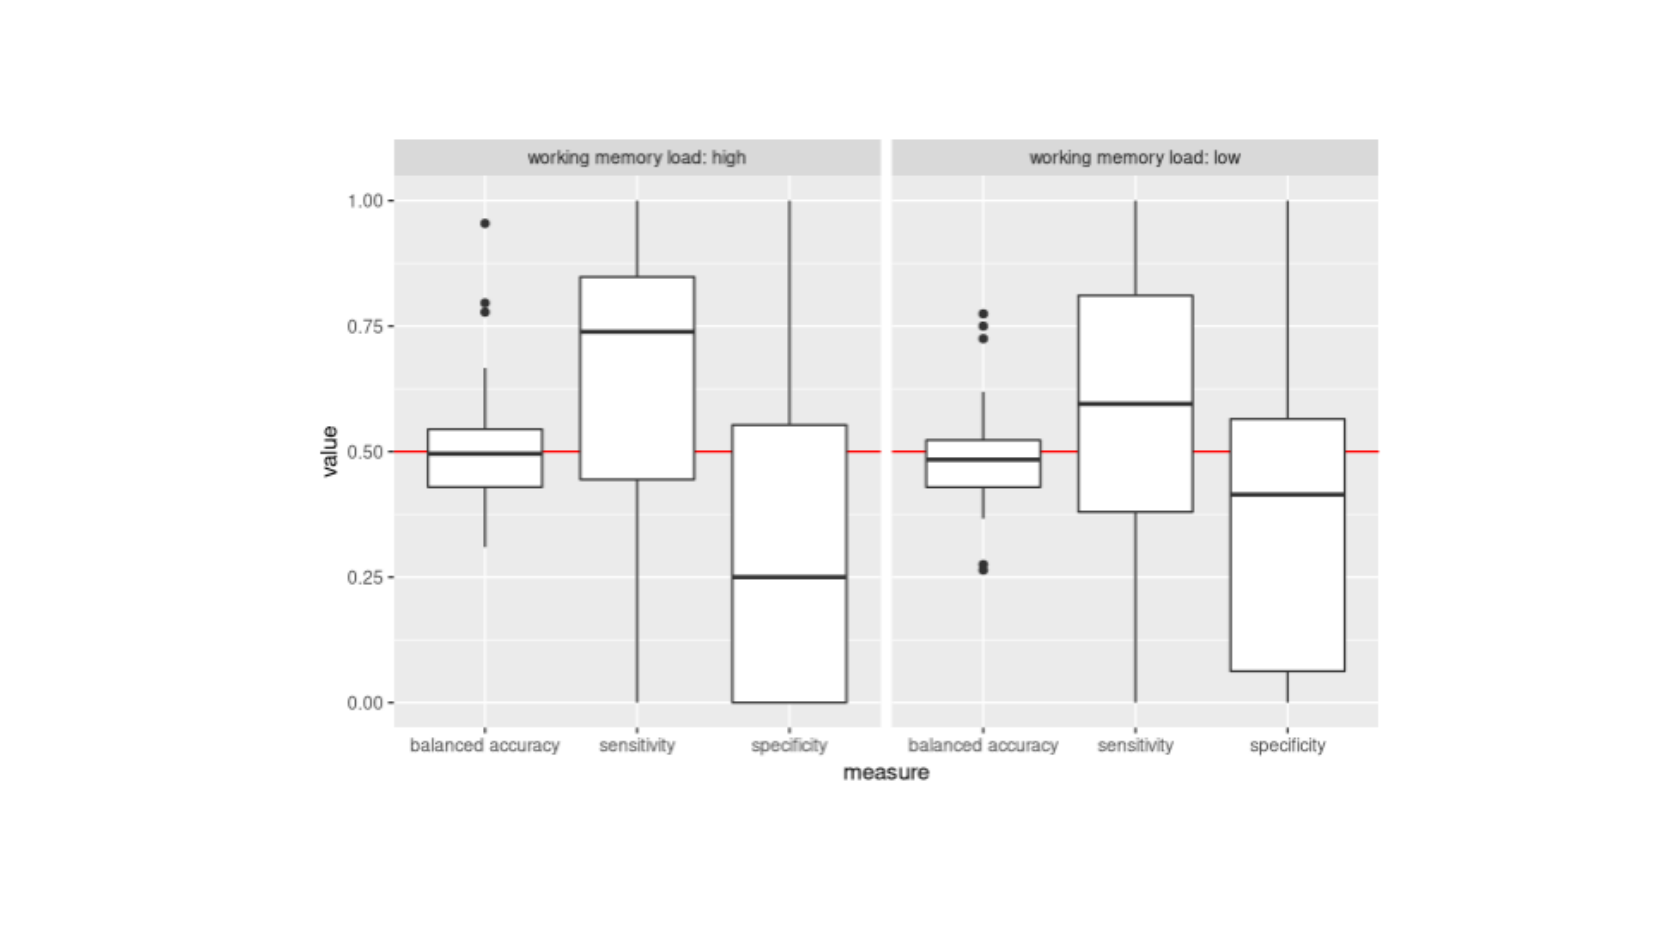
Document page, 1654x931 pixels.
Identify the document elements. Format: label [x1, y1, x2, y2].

picture [300, 114, 1418, 798]
